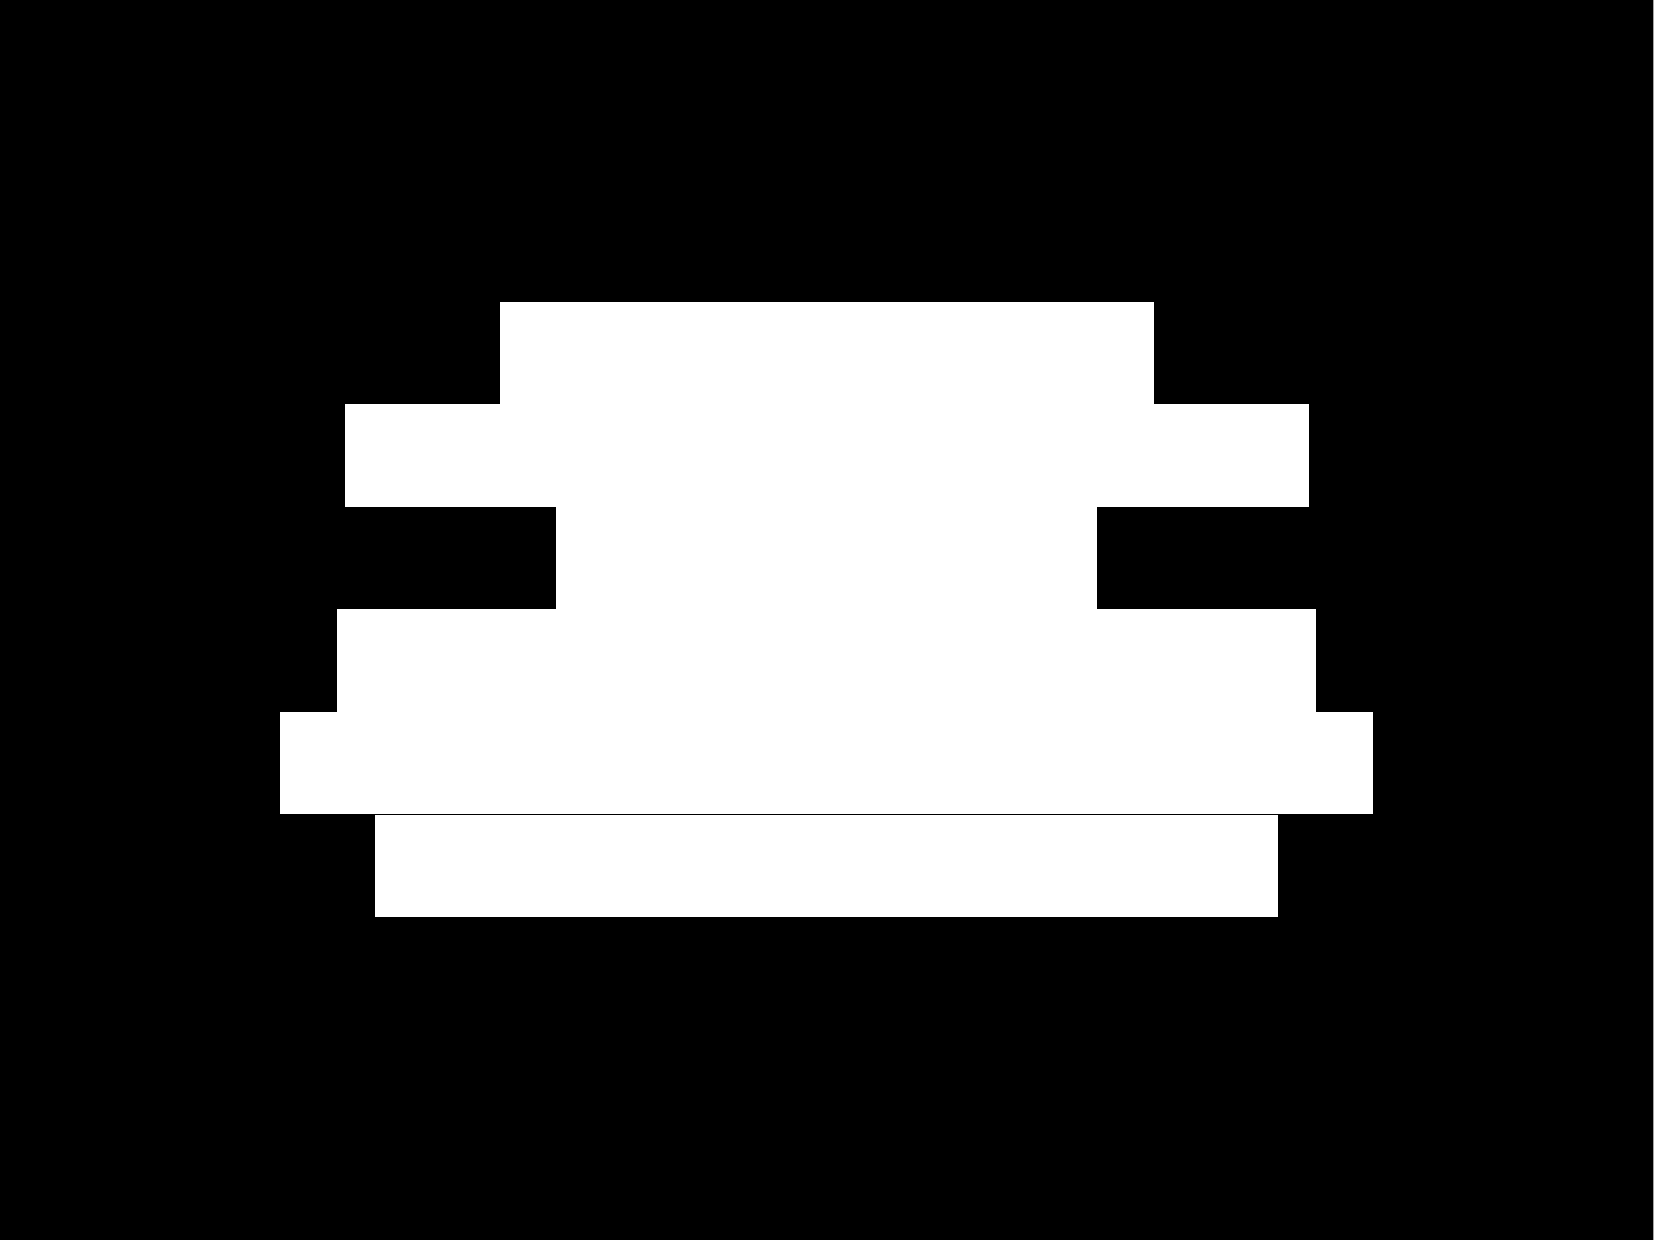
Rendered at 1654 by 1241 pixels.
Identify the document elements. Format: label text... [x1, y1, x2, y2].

subtitle E já não vivo eu Mas agora Jesus Cristo vive em mim O meu passado apagou Tudo perdoou pelo sangue Pelo sangue de Jesus [82, 49, 1571, 1170]
